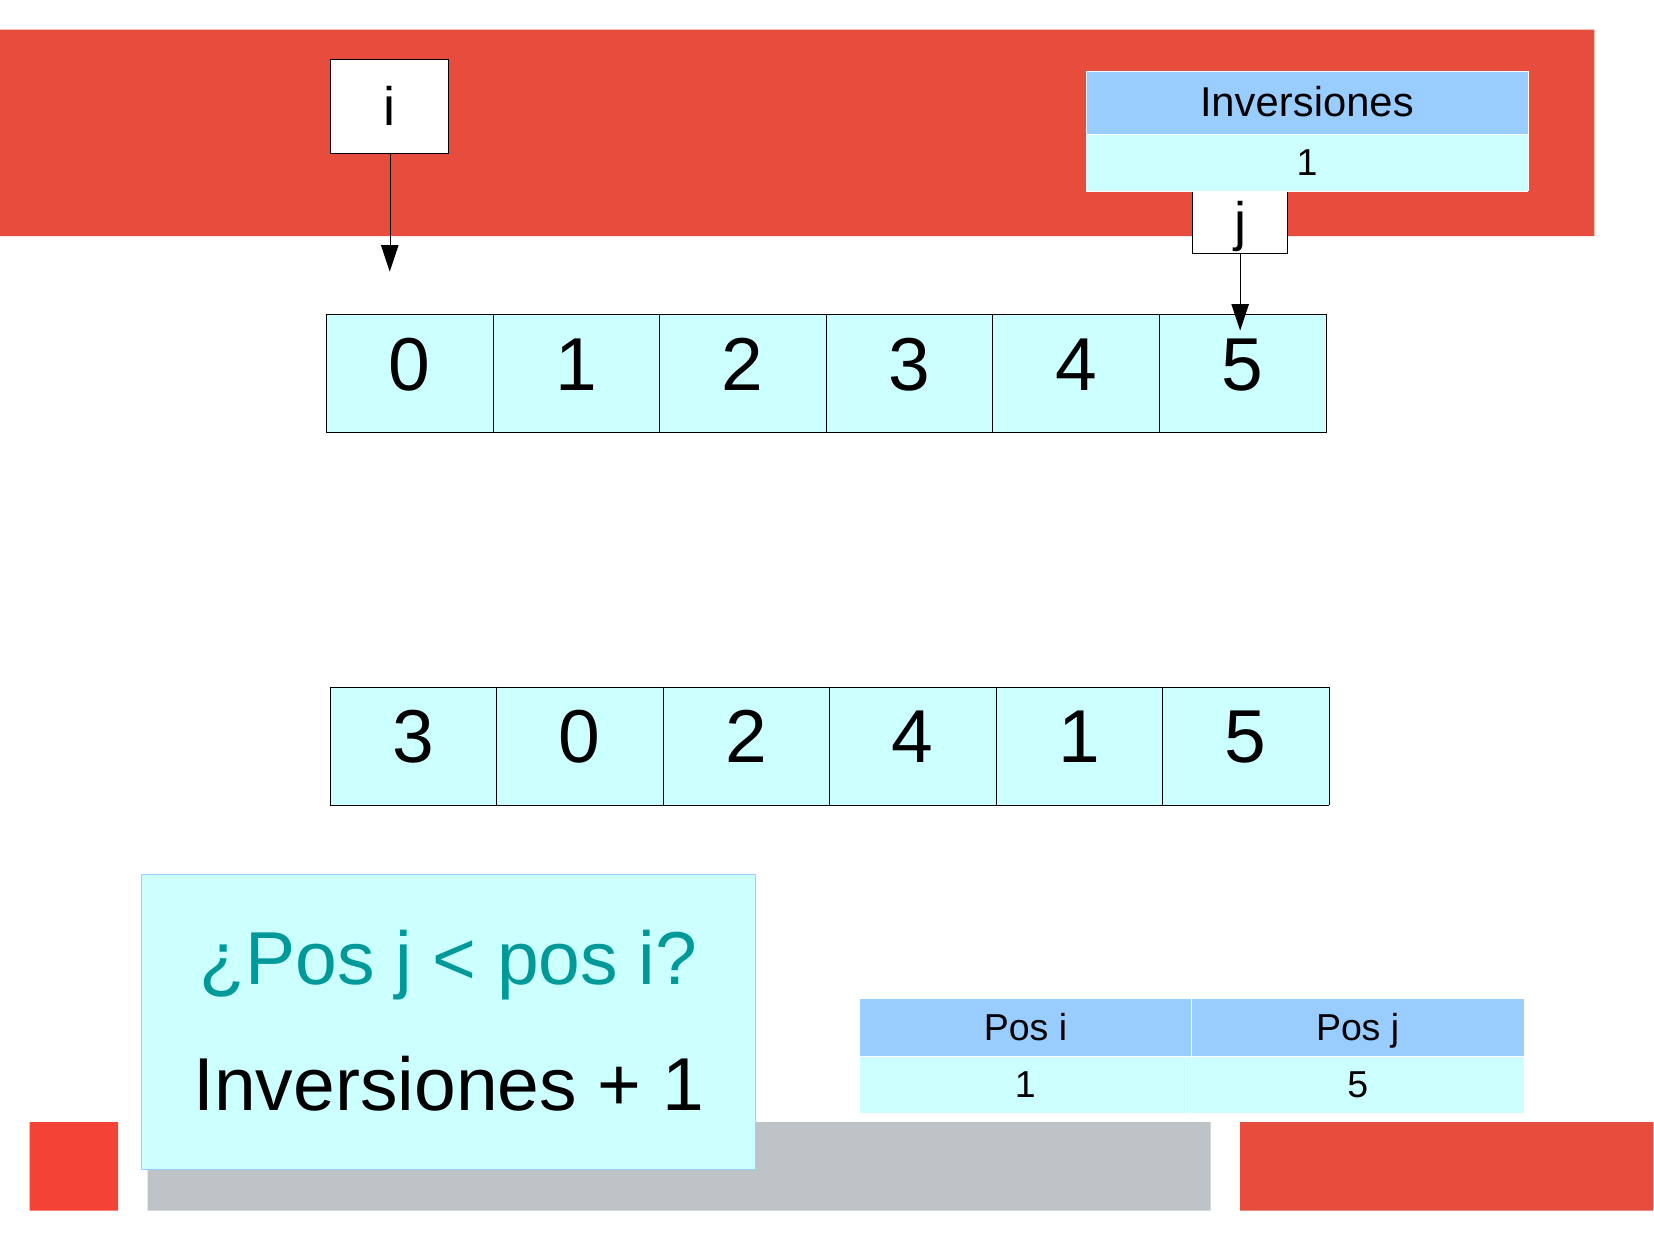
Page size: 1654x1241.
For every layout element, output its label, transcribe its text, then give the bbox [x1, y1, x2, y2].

table_header 3 [827, 315, 992, 432]
table_header 0 [327, 315, 493, 432]
table_header Inversiones [1087, 72, 1528, 134]
table_header 4 [830, 688, 996, 805]
table_header 3 [331, 688, 496, 805]
table_header Pos i [860, 999, 1191, 1056]
table_cell 5 [1192, 1057, 1524, 1113]
table_header 1 [494, 315, 659, 432]
table_cell 1 [1087, 135, 1528, 191]
table_header 5 [1160, 315, 1326, 432]
table_header 2 [664, 688, 829, 805]
table_header 0 [497, 688, 663, 805]
table_header 4 [993, 315, 1159, 432]
table_header 2 [660, 315, 826, 432]
text_box j [1192, 192, 1288, 254]
text_box ¿Pos j < pos i? Inversiones + 1 [141, 874, 756, 1170]
table_cell 1 [860, 1057, 1191, 1113]
table_header 1 [997, 688, 1162, 805]
text_box i [330, 59, 449, 154]
table_header Pos j [1192, 999, 1524, 1056]
table_header 5 [1163, 688, 1329, 805]
